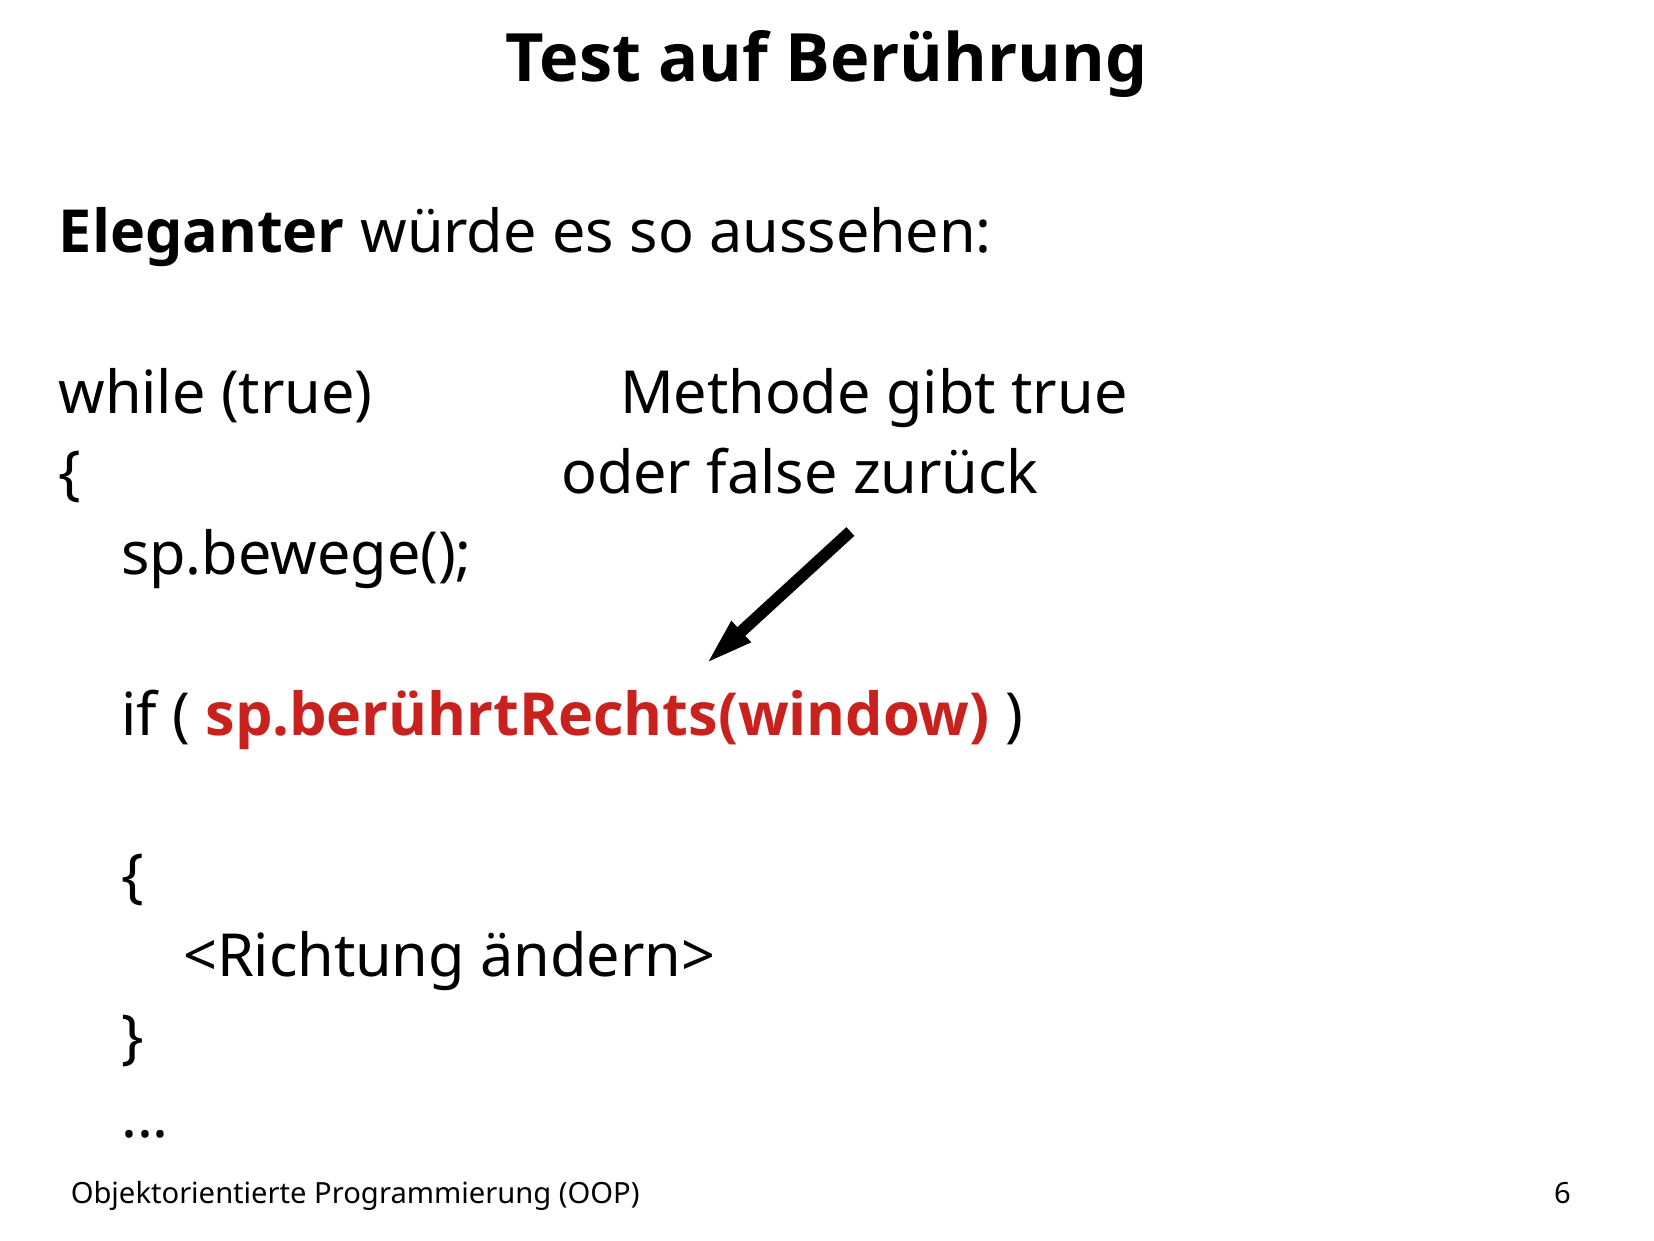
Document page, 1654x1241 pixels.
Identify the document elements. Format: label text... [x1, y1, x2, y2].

title Test auf Berührung [0, 5, 1654, 107]
list Eleganter würde es so aussehen: while (true) Methode gibt true { oder false zurück sp.bewege(); if ( sp.berührtRechts(window) ) { <Richtung ändern> } ... [59, 188, 1607, 1170]
